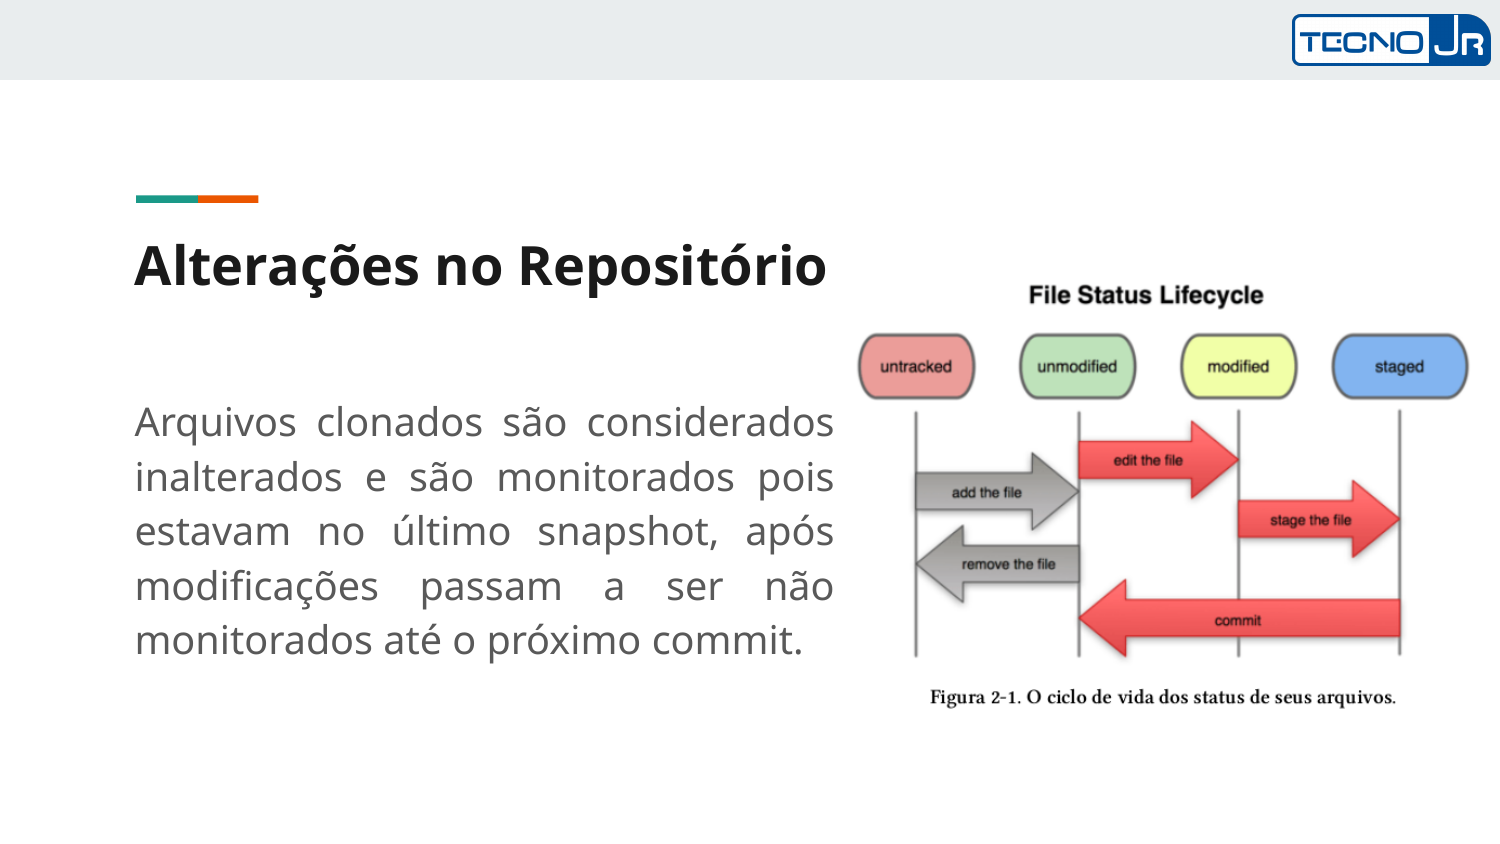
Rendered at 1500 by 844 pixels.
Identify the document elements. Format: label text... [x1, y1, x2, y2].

picture [850, 275, 1475, 712]
title Alterações no Repositório [119, 216, 1381, 305]
picture [1292, 14, 1491, 66]
list Arquivos clonados são considerados inalterados e são monitorados pois estavam no último snapshot, após modificações passam a ser não monitorados até o próximo commit. [119, 341, 850, 712]
